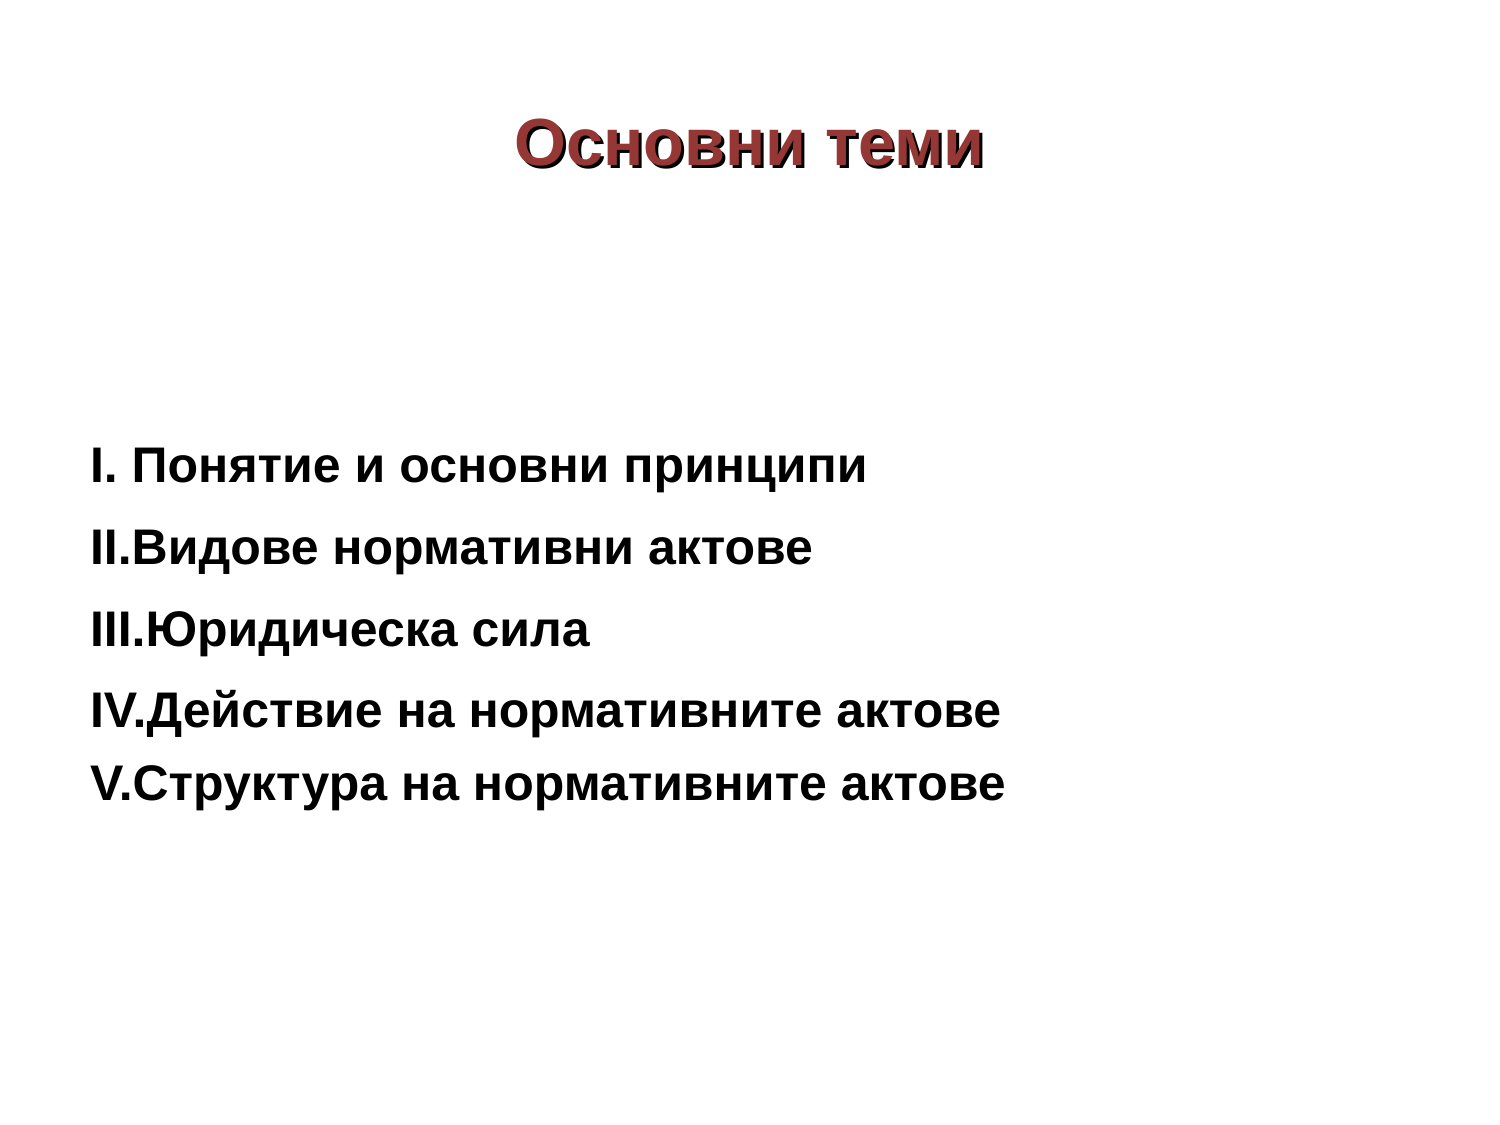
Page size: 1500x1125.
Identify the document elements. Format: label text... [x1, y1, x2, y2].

list І. Понятие и основни принципи ІІ.Видове нормативни актове ІІІ.Юридическа сила ІV.Действие на нормативните актове V.Структура на нормативните актове [75, 262, 1426, 1005]
title Основни теми [75, 45, 1426, 233]
